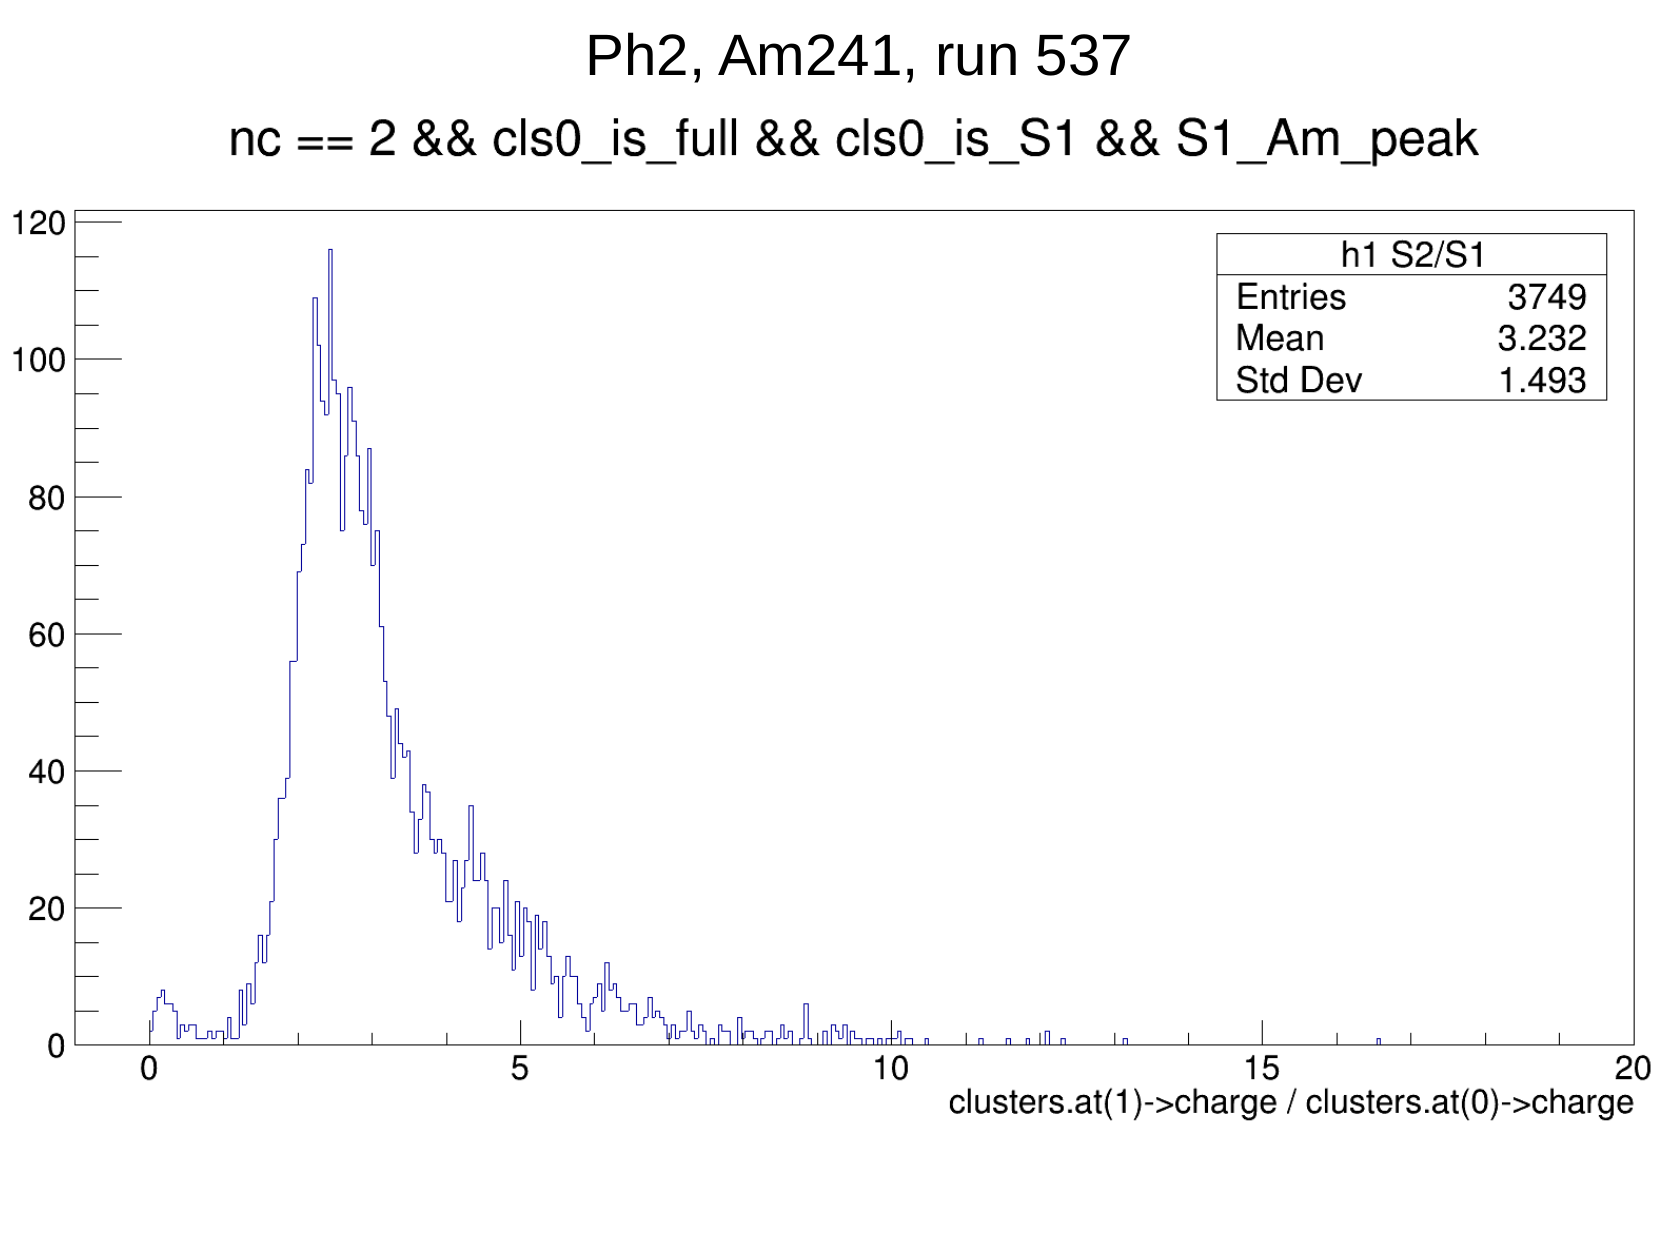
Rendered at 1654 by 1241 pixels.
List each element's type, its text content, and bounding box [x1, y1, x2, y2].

text_box Ph2, Am241, run 537 [518, 15, 1201, 113]
picture [6, 113, 1654, 1134]
